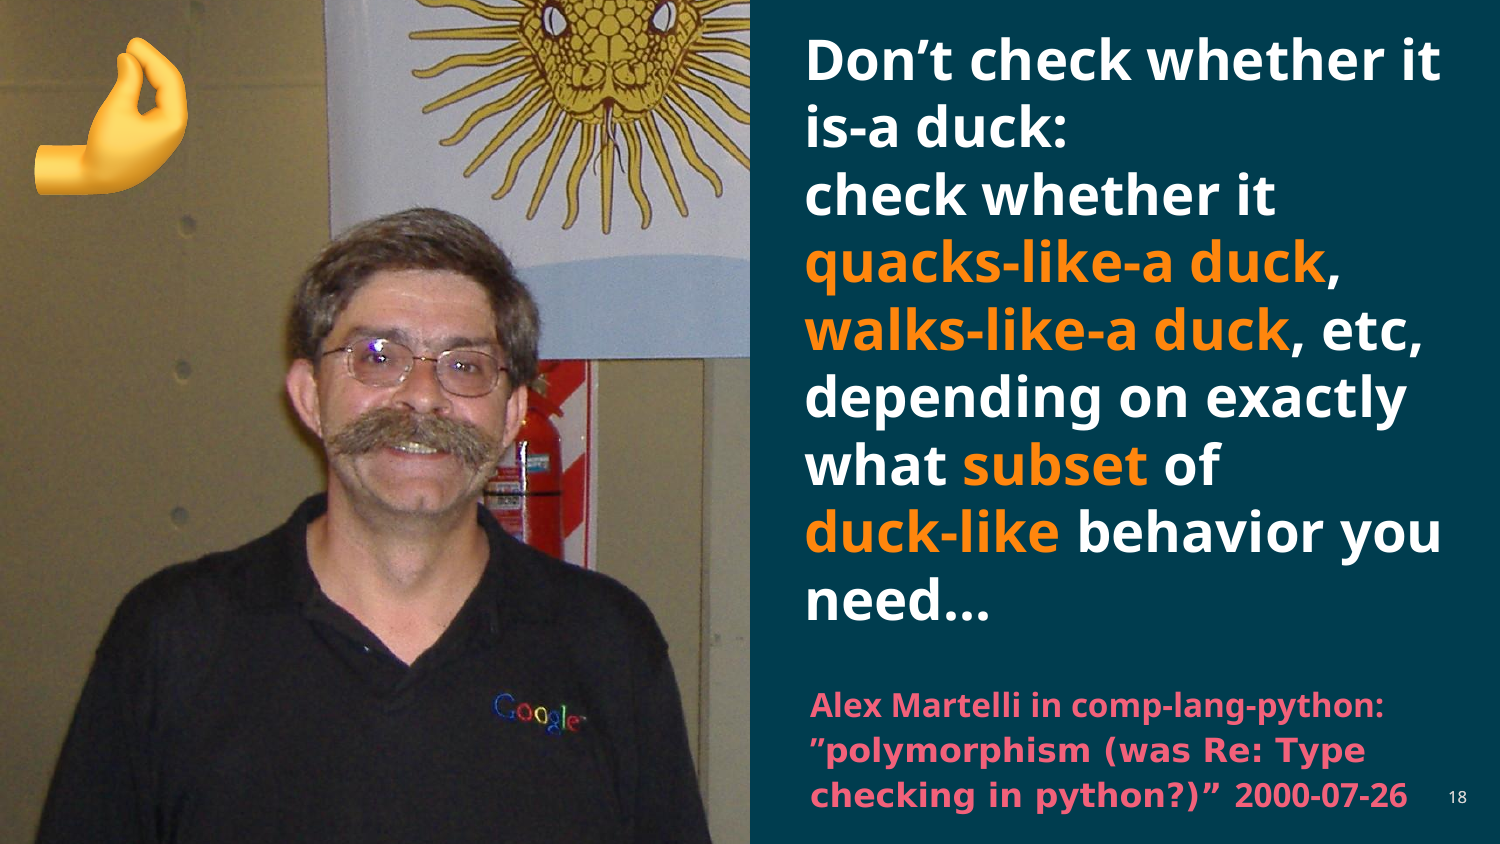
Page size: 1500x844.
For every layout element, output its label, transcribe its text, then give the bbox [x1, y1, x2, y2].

text_box quacks-like-a duck, [804, 222, 1358, 289]
text_box depending on exactly [804, 357, 1423, 435]
text_box what subset of [804, 424, 1236, 492]
text_box is-a duck: [804, 87, 1069, 154]
text_box Don’t check whether it [804, 19, 1458, 97]
text_box duck-like behavior you [804, 492, 1459, 570]
text_box need... [804, 559, 992, 637]
text_box 18 [1448, 785, 1468, 809]
text_box check whether it [804, 154, 1293, 222]
picture [0, 0, 749, 844]
text_box [750, 0, 1500, 844]
text_box Alex Martelli in comp-lang-python: ”polymorphism (was Re: Type checking in python?)” 2000-07-26 [810, 681, 1417, 818]
text_box walks-like-a duck, etc, [804, 289, 1439, 367]
